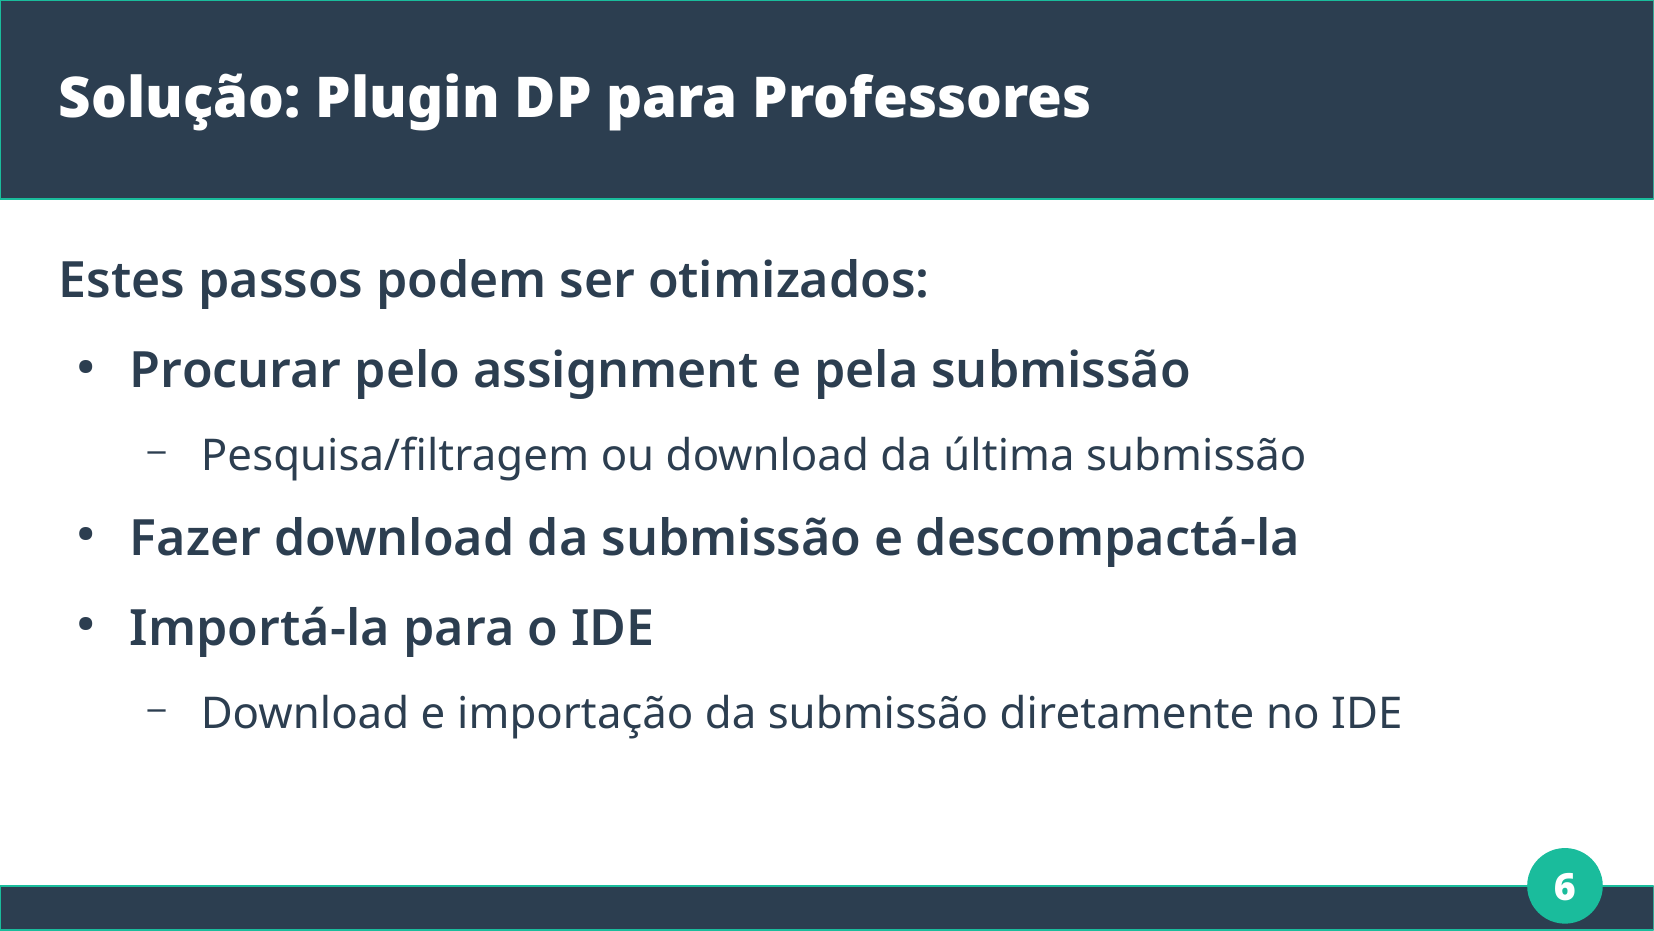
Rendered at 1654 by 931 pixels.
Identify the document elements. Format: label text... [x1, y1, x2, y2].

title Solução: Plugin DP para Professores [59, 37, 1595, 155]
list Estes passos podem ser otimizados: Procurar pelo assignment e pela submissão Pesquisa/filtragem ou download da última submissão Fazer download da submissão e descompactá-la Importá-la para o IDE Download e importação da submissão diretamente no IDE [59, 243, 1595, 864]
